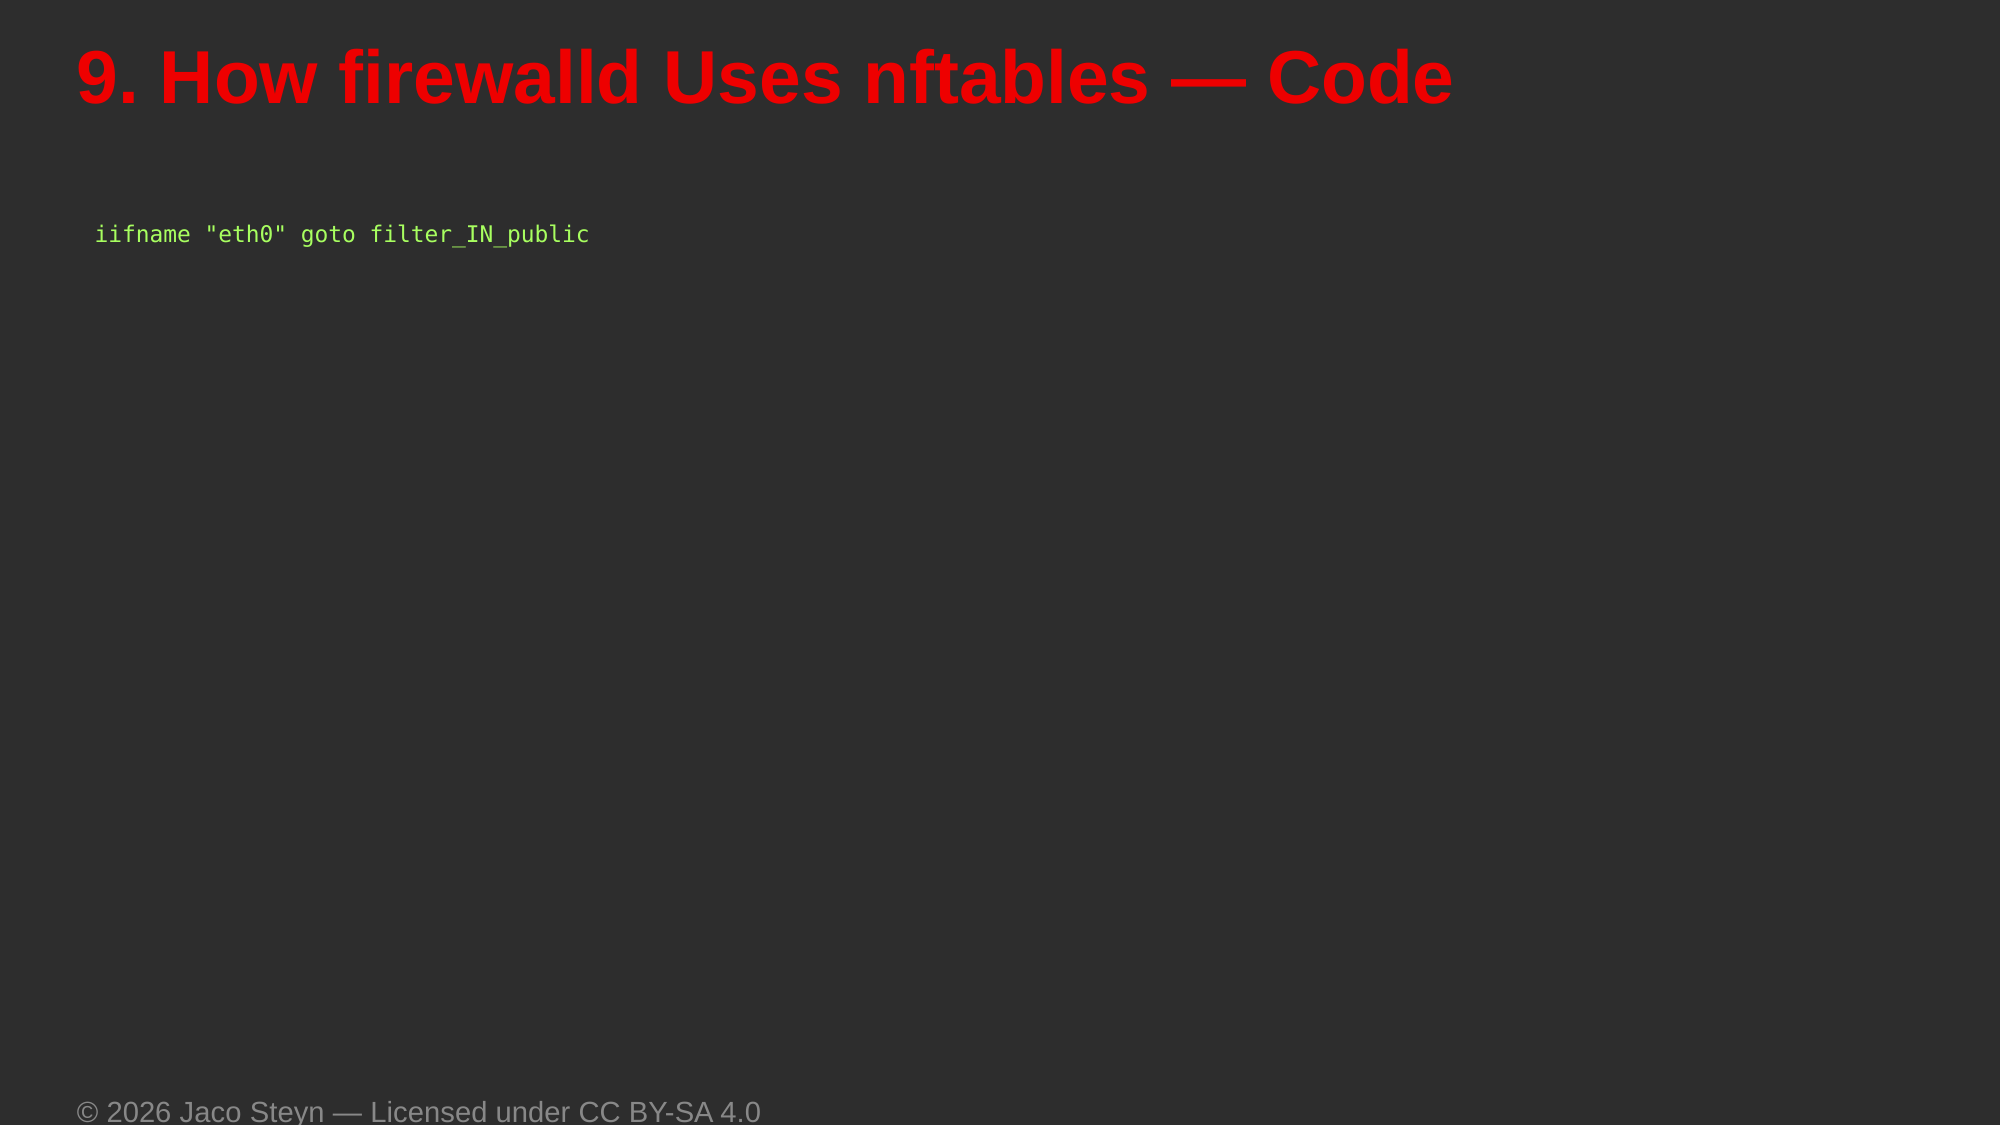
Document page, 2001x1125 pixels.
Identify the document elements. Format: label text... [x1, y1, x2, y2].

text_box iifname "eth0" goto filter_IN_public [59, 194, 1942, 1052]
text_box © 2026 Jaco Steyn — Licensed under CC BY-SA 4.0 [59, 1083, 1942, 1120]
text_box 9. How firewalld Uses nftables — Code [59, 23, 1942, 178]
